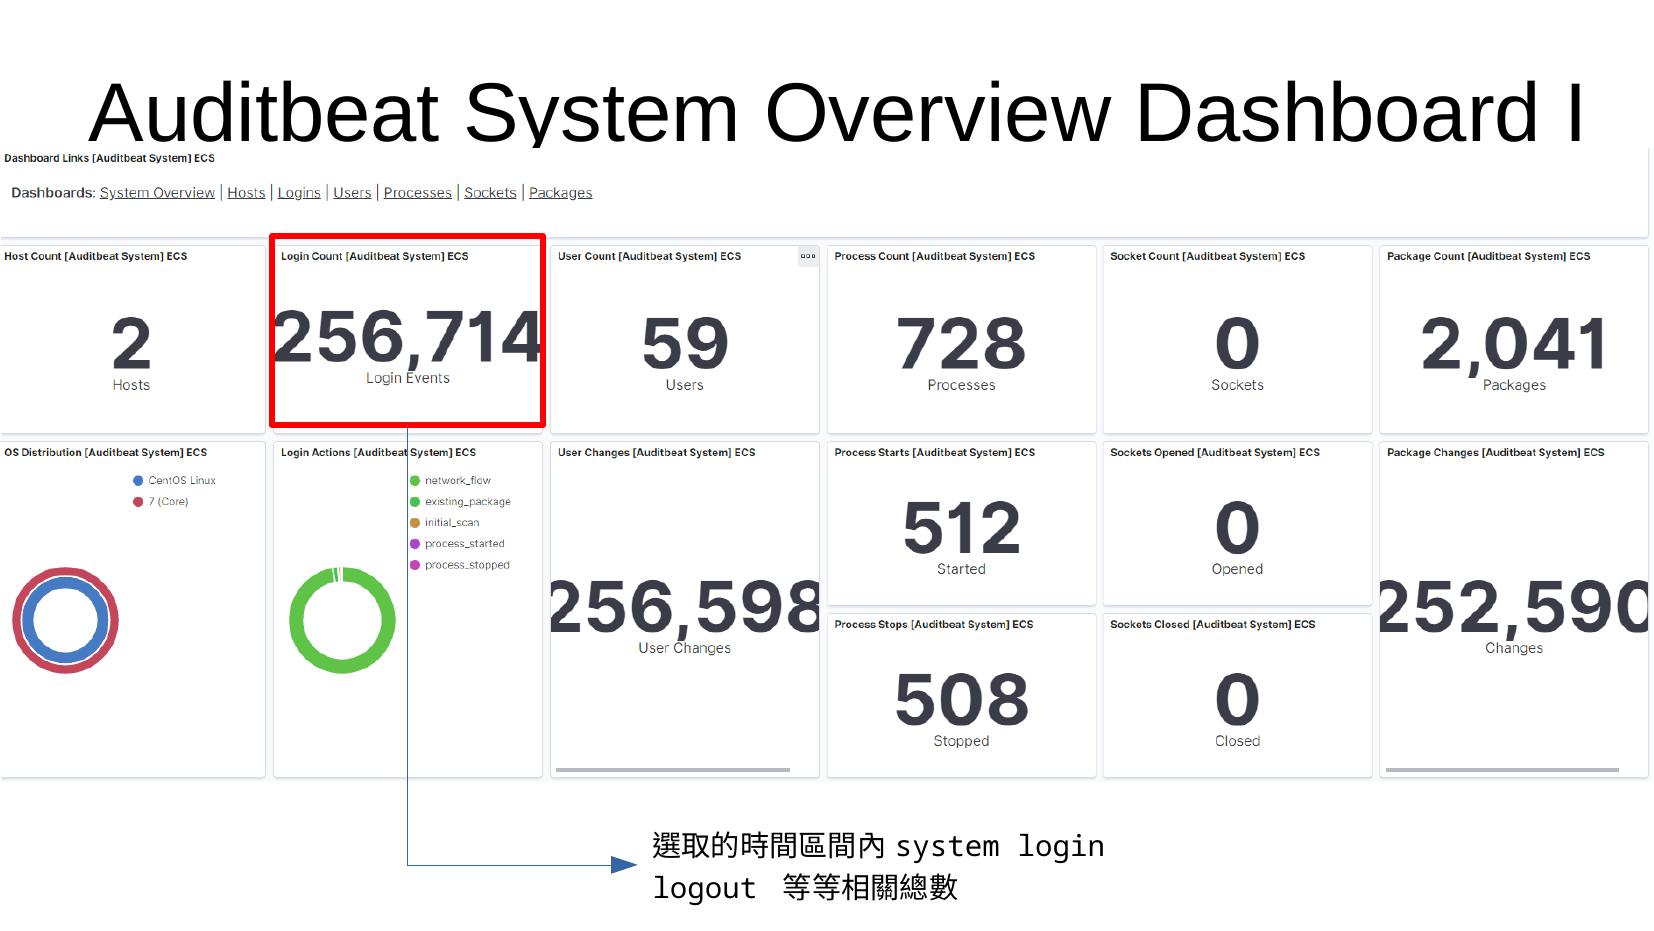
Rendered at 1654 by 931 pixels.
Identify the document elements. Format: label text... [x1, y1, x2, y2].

picture [275, 239, 540, 422]
text_box Auditbeat System Overview Dashboard I [70, 59, 1607, 148]
picture [1, 148, 1654, 782]
text_box 選取的時間區間內system login logout 等等相關總數 [637, 814, 1182, 899]
